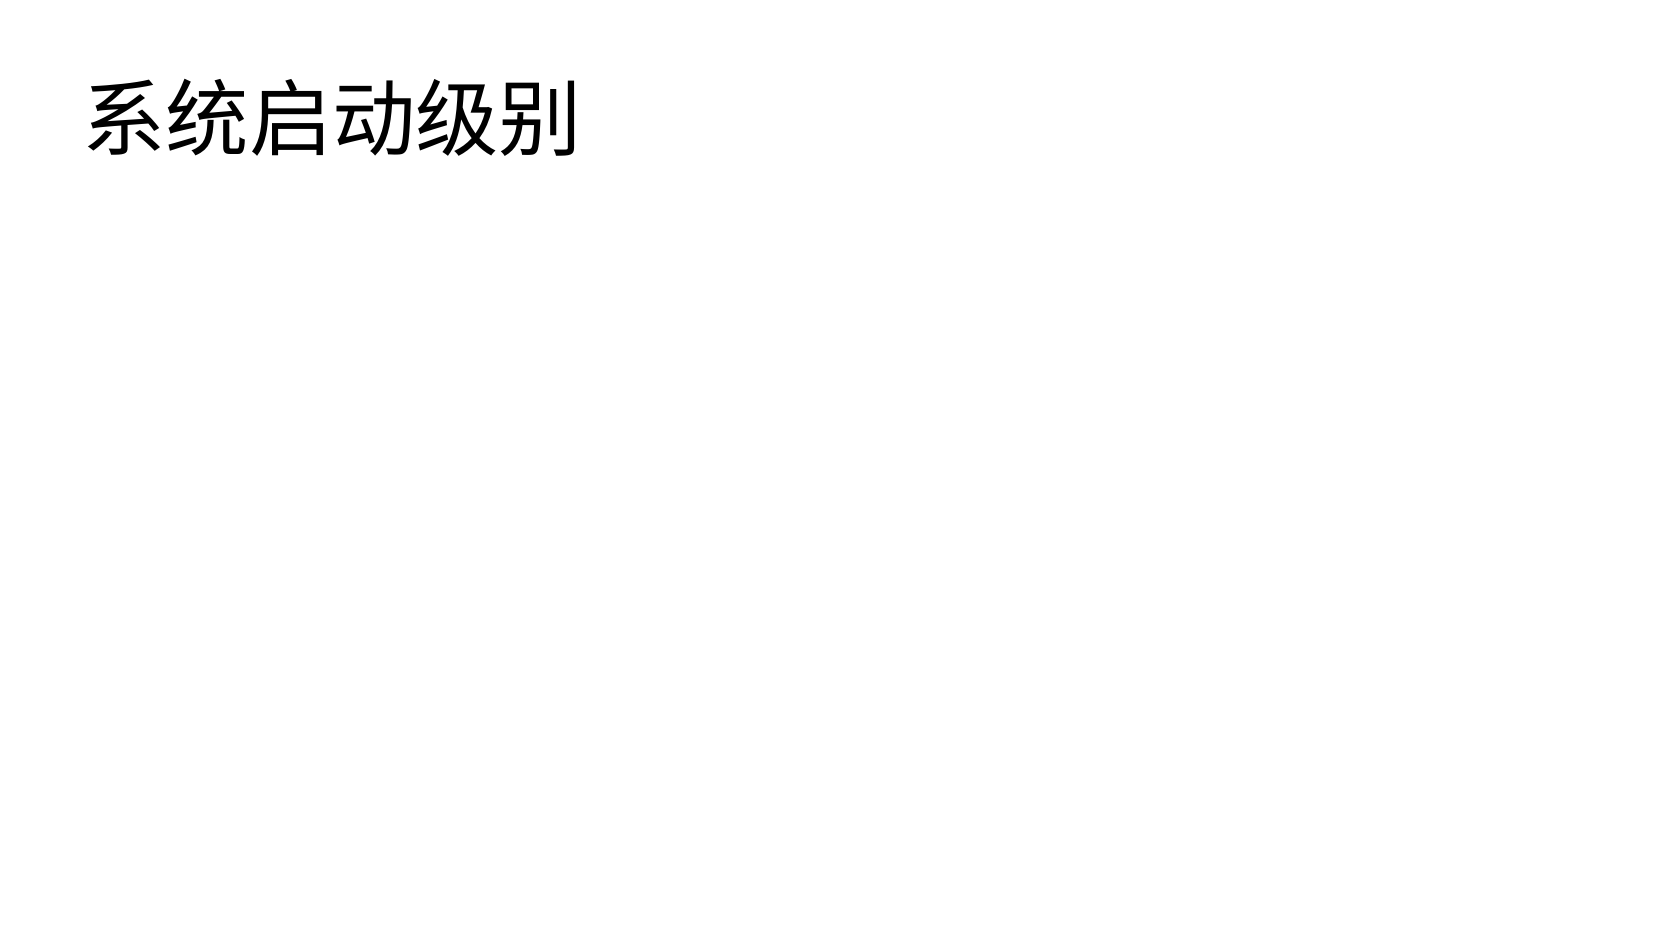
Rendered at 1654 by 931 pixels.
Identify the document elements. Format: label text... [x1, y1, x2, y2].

title 系统启动级别 [82, 37, 1571, 189]
